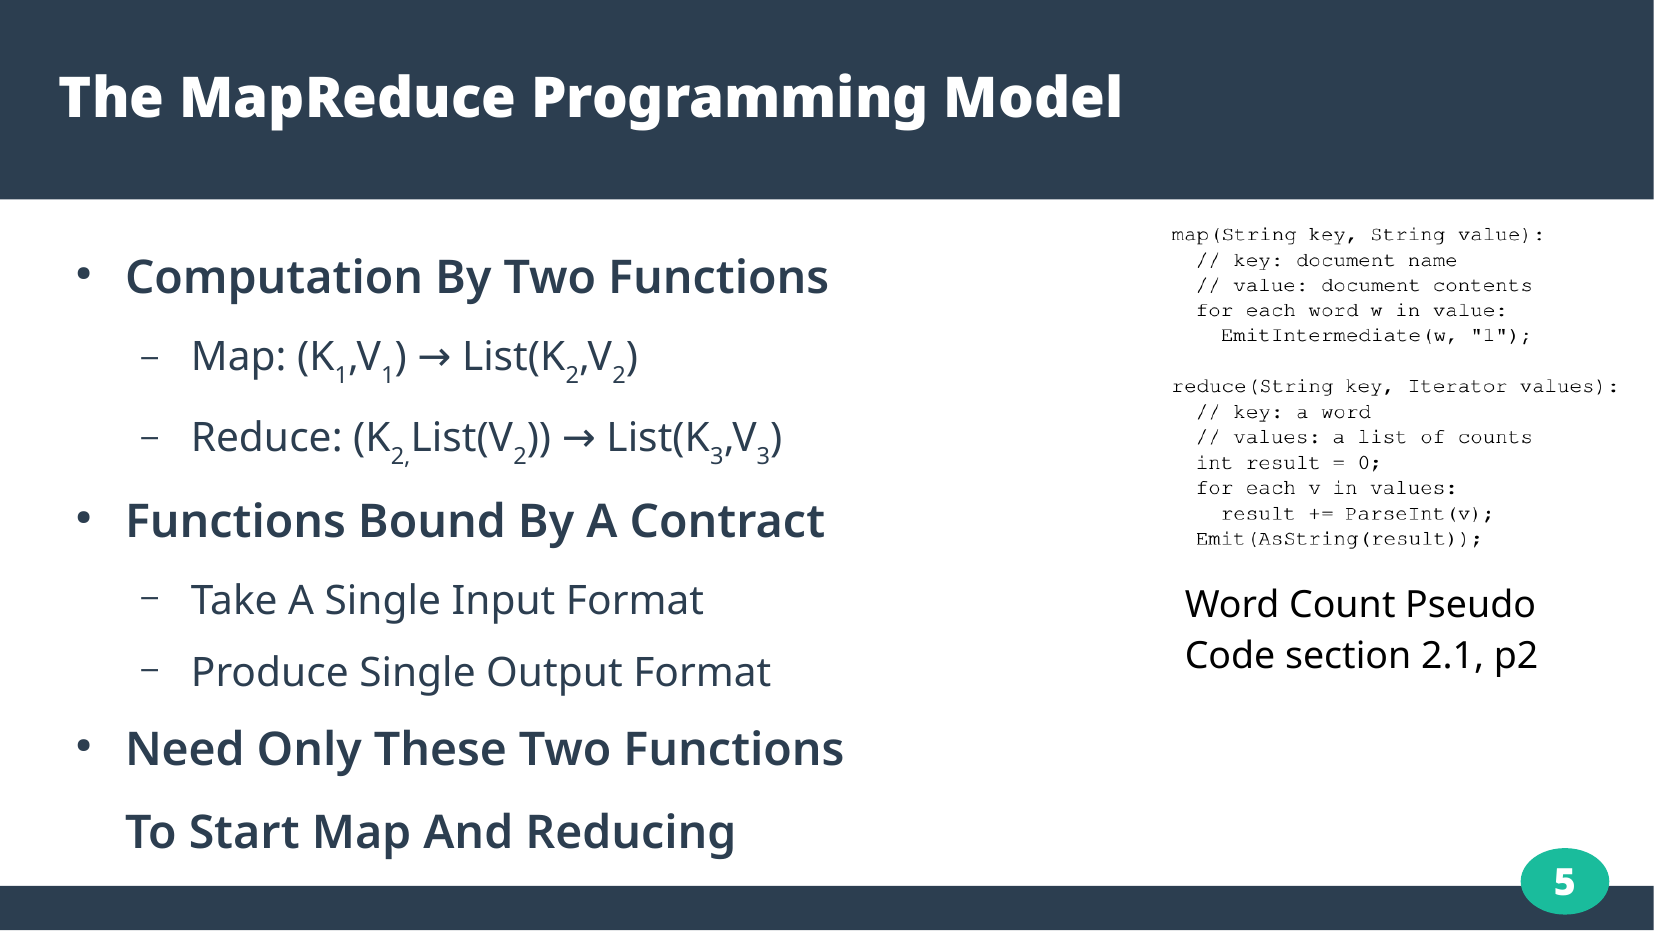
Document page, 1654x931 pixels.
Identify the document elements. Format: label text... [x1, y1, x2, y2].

title The MapReduce Programming Model [59, 37, 1595, 155]
text_box Word Count Pseudo Code section 2.1, p2 [1170, 570, 1636, 680]
picture [1122, 215, 1636, 556]
list Computation By Two Functions Map: (K1,V1) → List(K2,V2) Reduce: (K2,List(V2)) → List(K3,V3) Functions Bound By A Contract Take A Single Input Format Produce Single Output Format Need Only These Two Functions To Start Map And Reducing [59, 243, 1595, 864]
